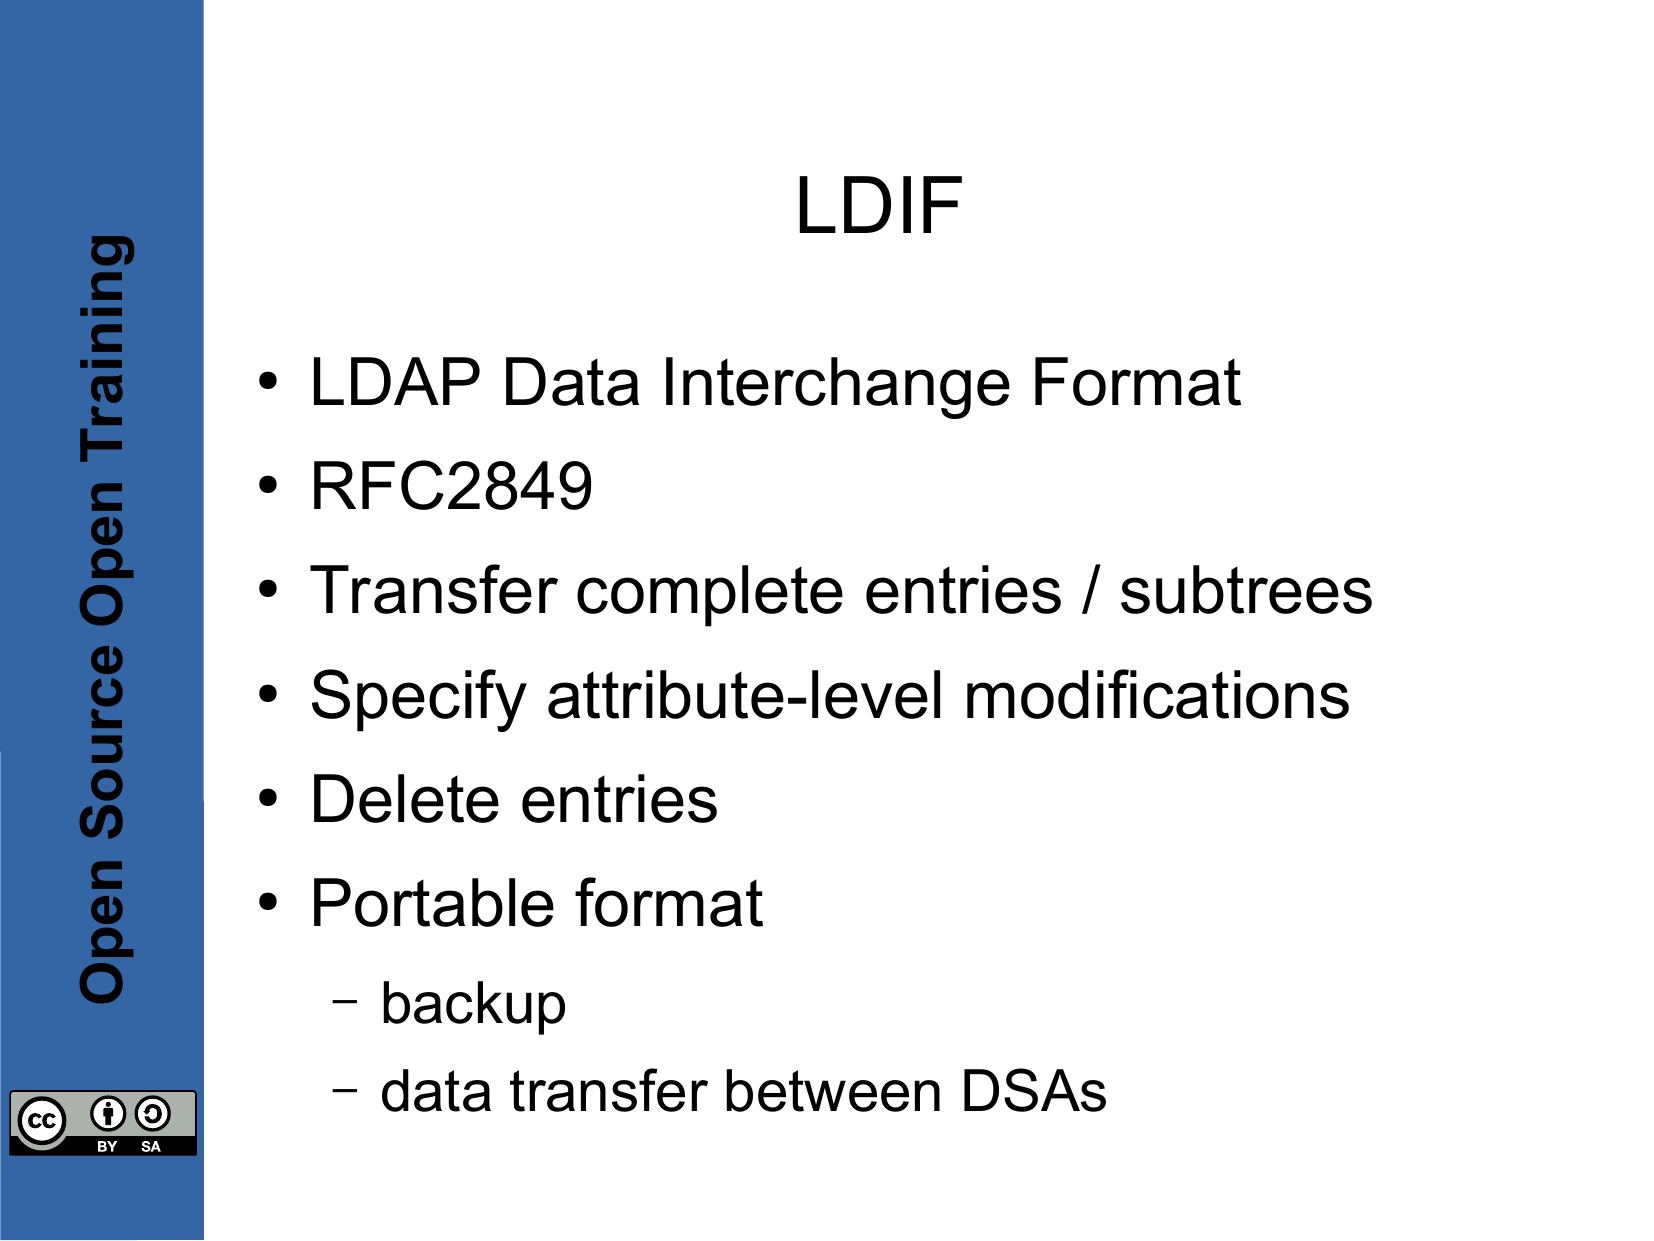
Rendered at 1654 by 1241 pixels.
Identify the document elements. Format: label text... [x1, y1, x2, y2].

title LDIF [227, 102, 1534, 310]
list LDAP Data Interchange Format RFC2849 Transfer complete entries / subtrees Specify attribute-level modifications Delete entries Portable format backup data transfer between DSAs [238, 344, 1534, 1127]
